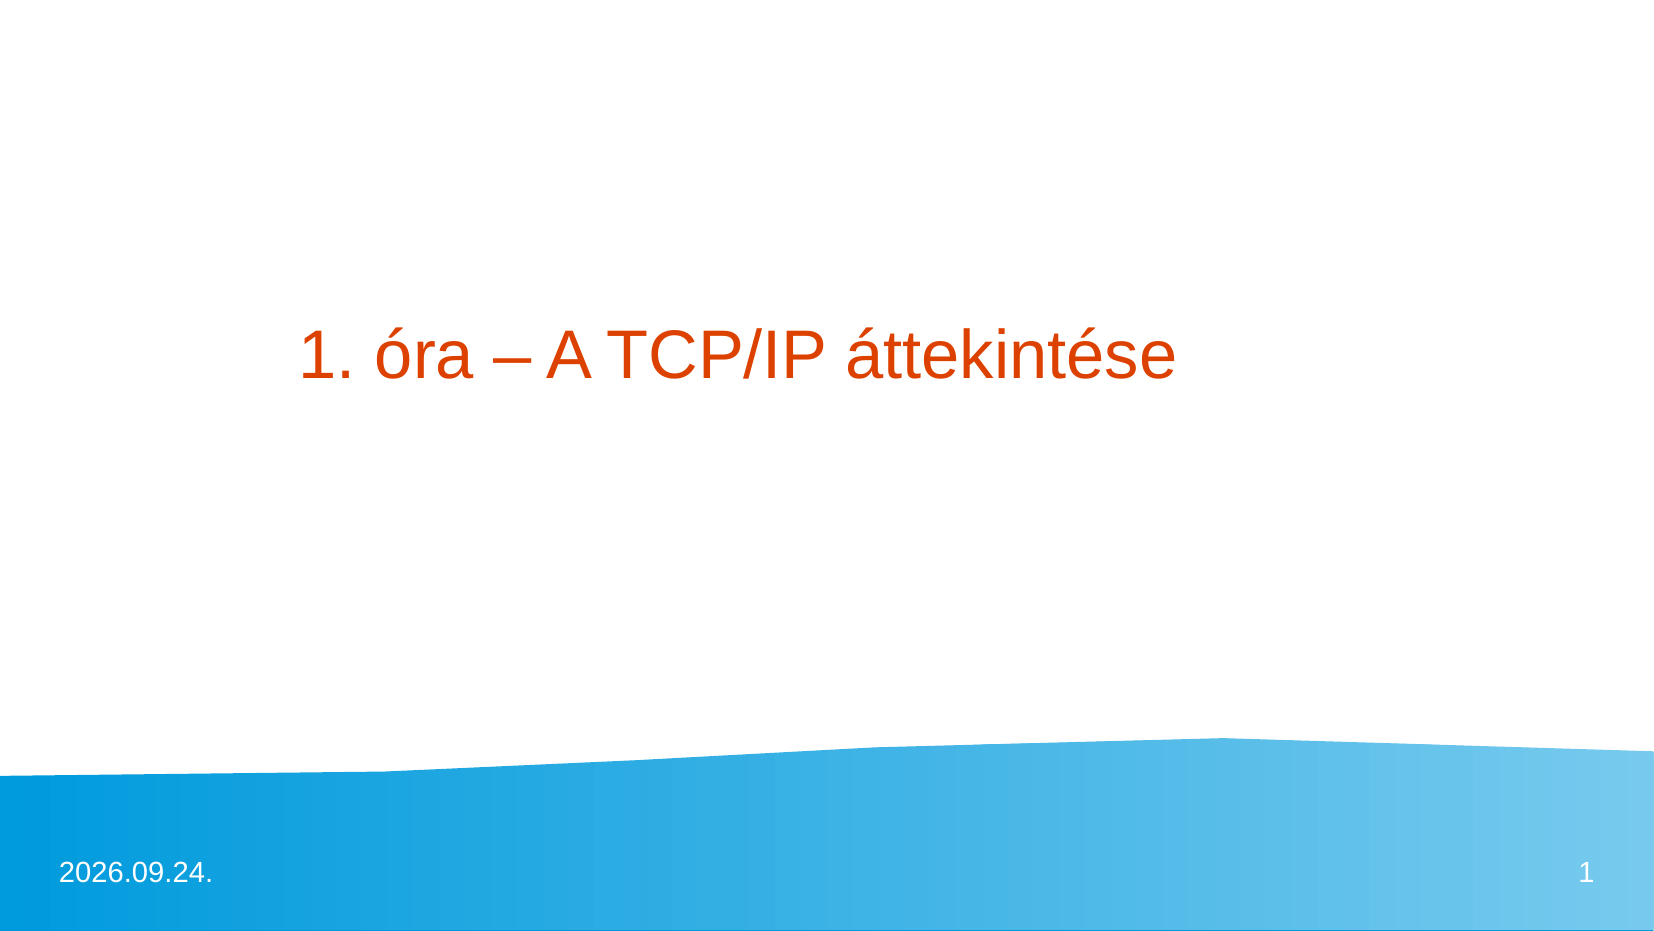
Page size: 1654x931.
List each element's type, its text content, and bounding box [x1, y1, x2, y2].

title 1. óra – A TCP/IP áttekintése [0, 265, 1477, 443]
